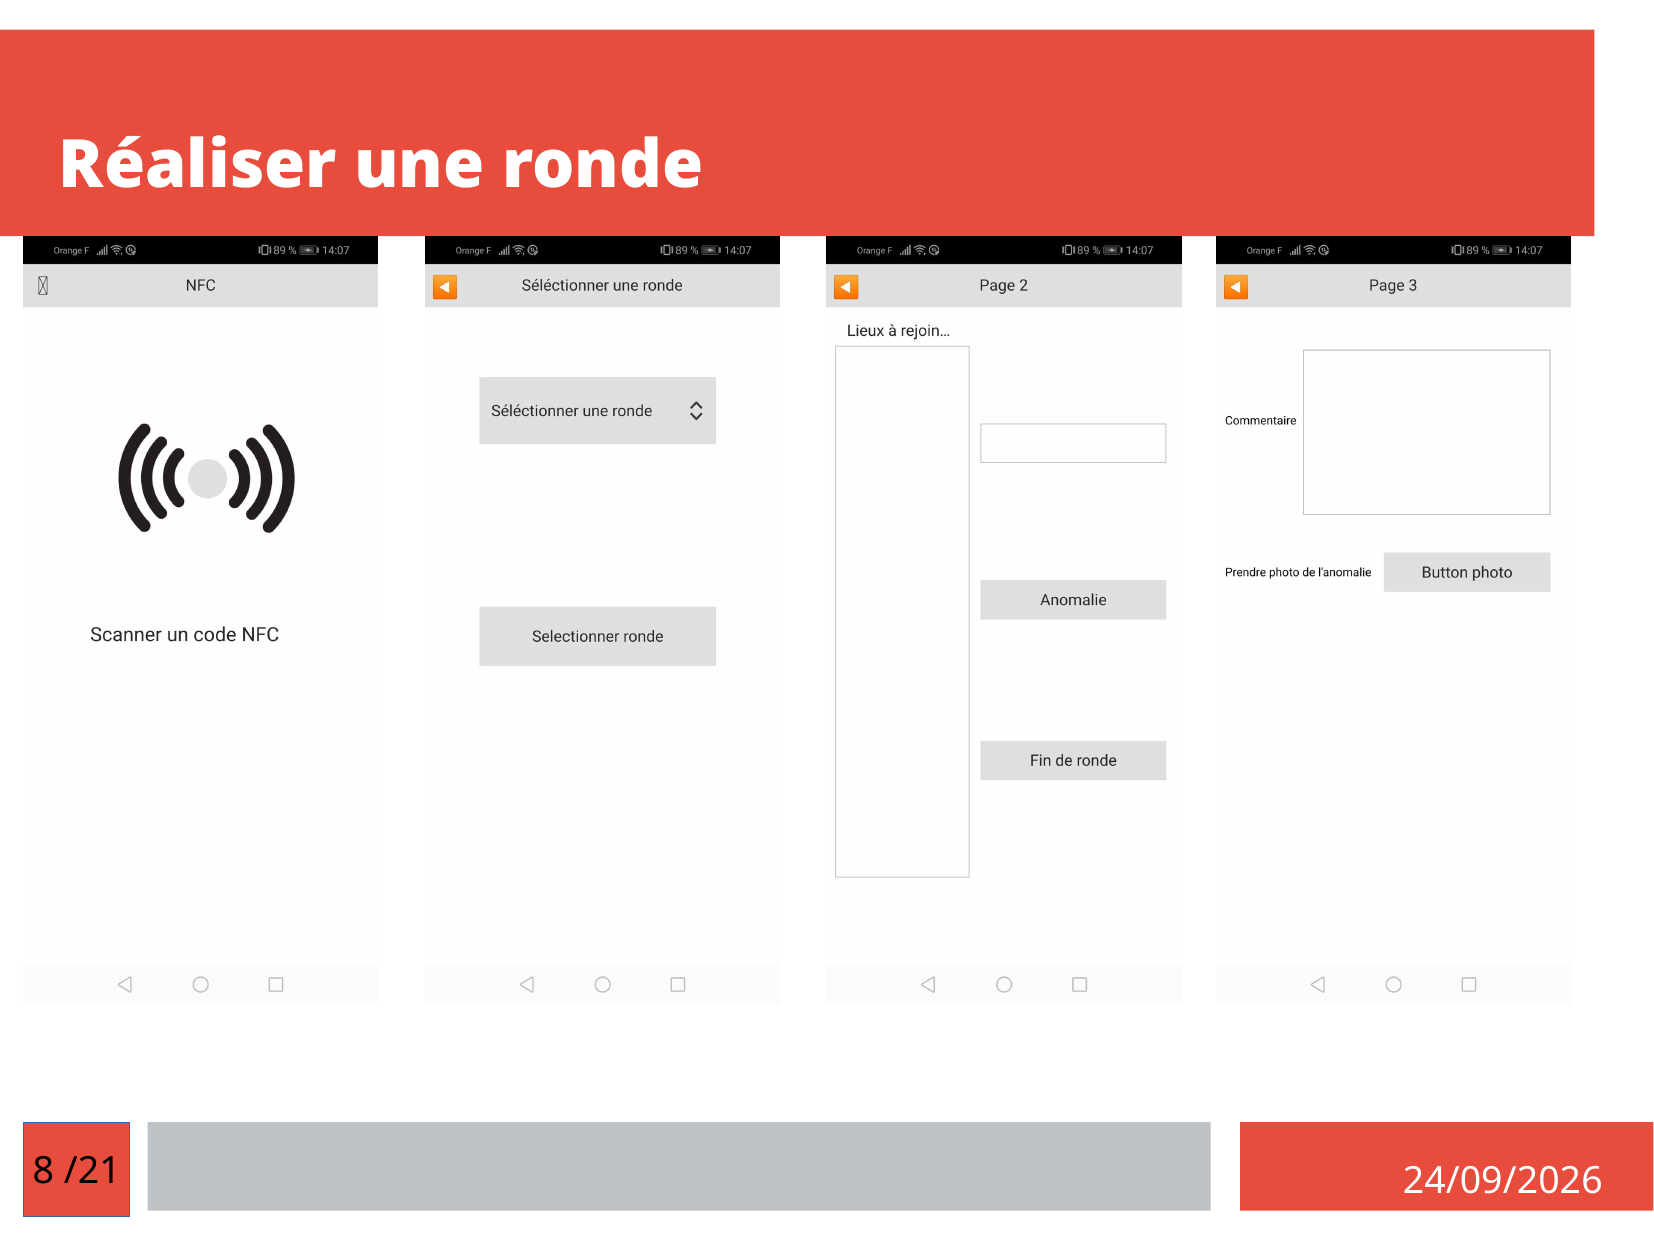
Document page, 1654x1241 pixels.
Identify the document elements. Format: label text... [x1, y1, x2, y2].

picture [425, 236, 780, 1004]
text_box 27/01/2020 [1388, 1146, 1634, 1209]
picture [23, 236, 378, 1004]
picture [1216, 236, 1571, 1004]
text_box <numéro> /21 [23, 1122, 130, 1217]
picture [826, 236, 1182, 1004]
title Réaliser une ronde [59, 59, 1595, 207]
